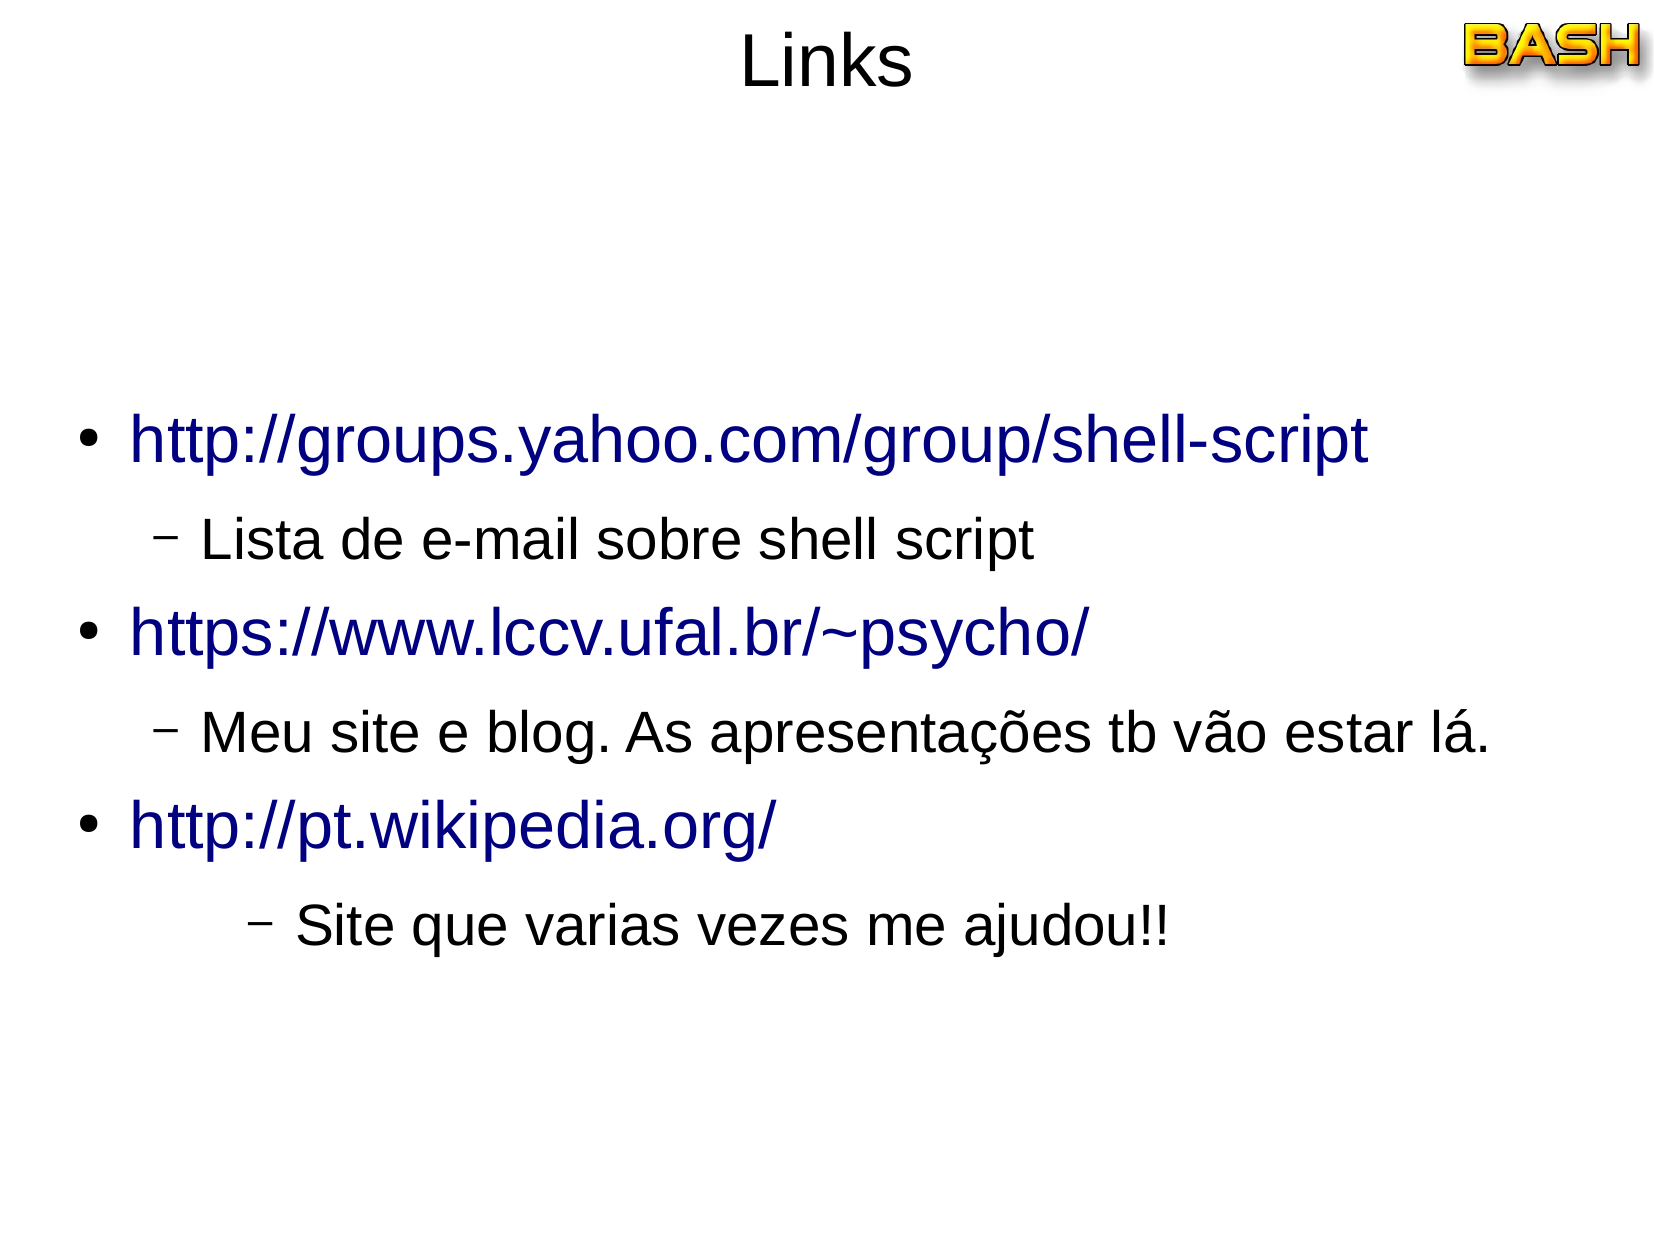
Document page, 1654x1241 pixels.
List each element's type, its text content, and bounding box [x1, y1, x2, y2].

picture [1450, 0, 1654, 96]
list http://groups.yahoo.com/group/shell-script Lista de e-mail sobre shell script https://www.lccv.ufal.br/~psycho/ Meu site e blog. As apresentações tb vão estar lá. http://pt.wikipedia.org/ Site que varias vezes me ajudou!! [59, 402, 1571, 958]
title Links [82, 18, 1571, 103]
